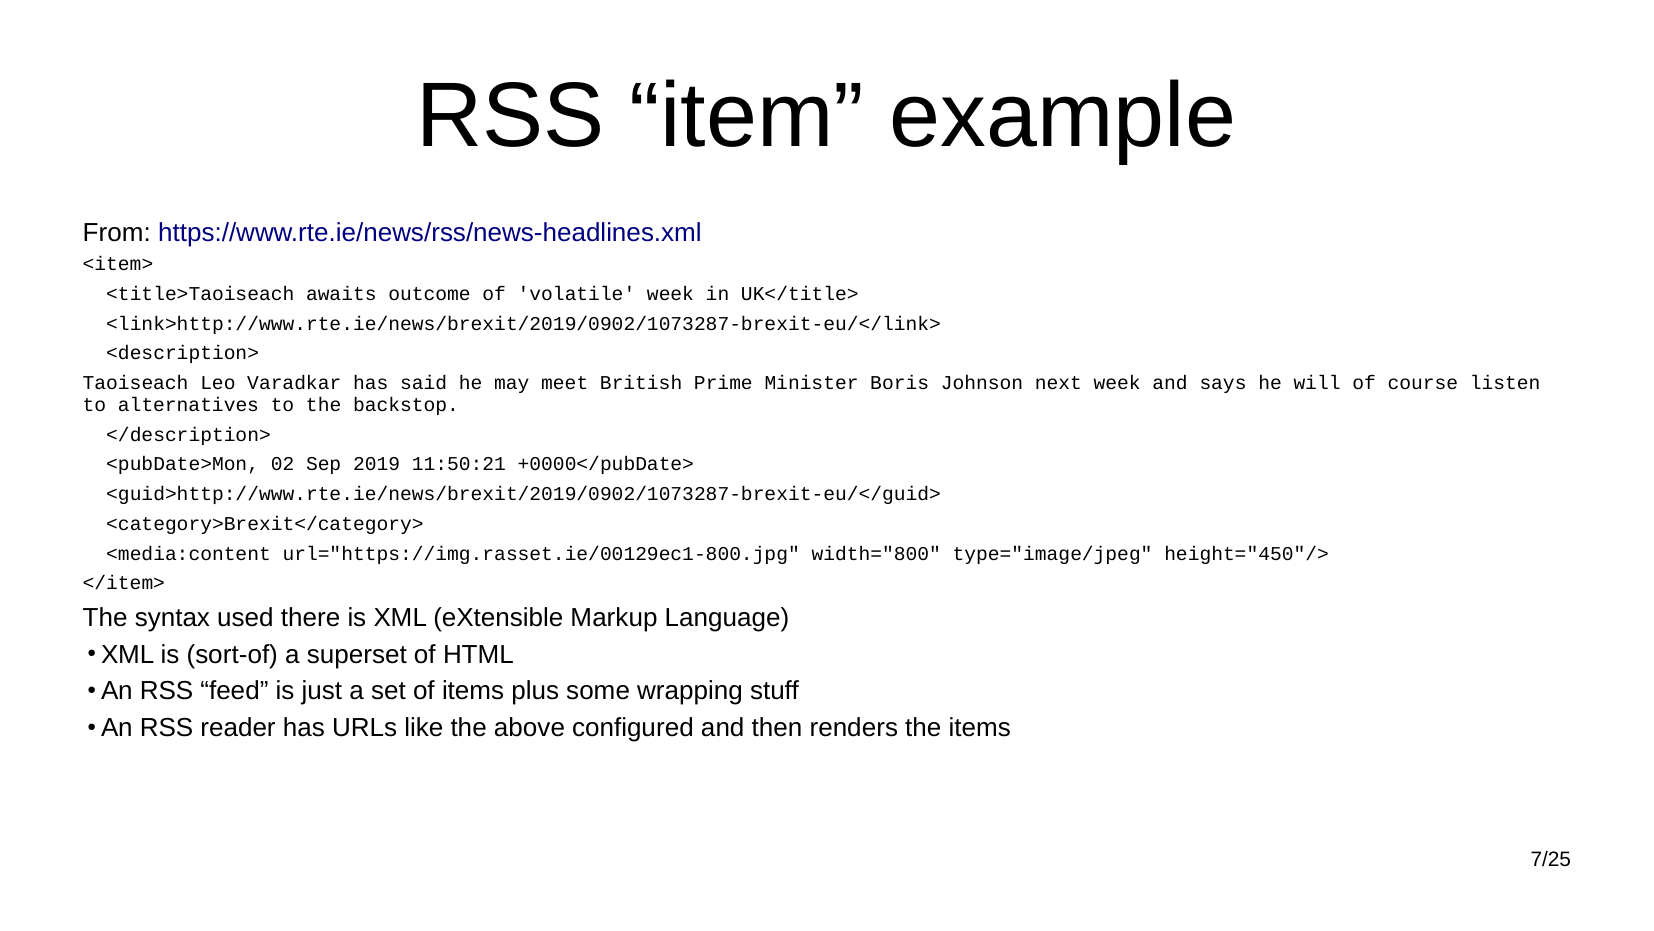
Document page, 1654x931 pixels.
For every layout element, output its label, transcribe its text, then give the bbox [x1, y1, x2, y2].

list From: https://www.rte.ie/news/rss/news-headlines.xml <item> <title>Taoiseach awaits outcome of 'volatile' week in UK</title> <link>http://www.rte.ie/news/brexit/2019/0902/1073287-brexit-eu/</link> <description> Taoiseach Leo Varadkar has said he may meet British Prime Minister Boris Johnson next week and says he will of course listen to alternatives to the backstop. </description> <pubDate>Mon, 02 Sep 2019 11:50:21 +0000</pubDate> <guid>http://www.rte.ie/news/brexit/2019/0902/1073287-brexit-eu/</guid> <category>Brexit</category> <media:content url="https://img.rasset.ie/00129ec1-800.jpg" width="800" type="image/jpeg" height="450"/> </item> The syntax used there is XML (eXtensible Markup Language) XML is (sort-of) a superset of HTML An RSS “feed” is just a set of items plus some wrapping stuff An RSS reader has URLs like the above configured and then renders the items [82, 217, 1571, 758]
title RSS “item” example [82, 37, 1571, 193]
